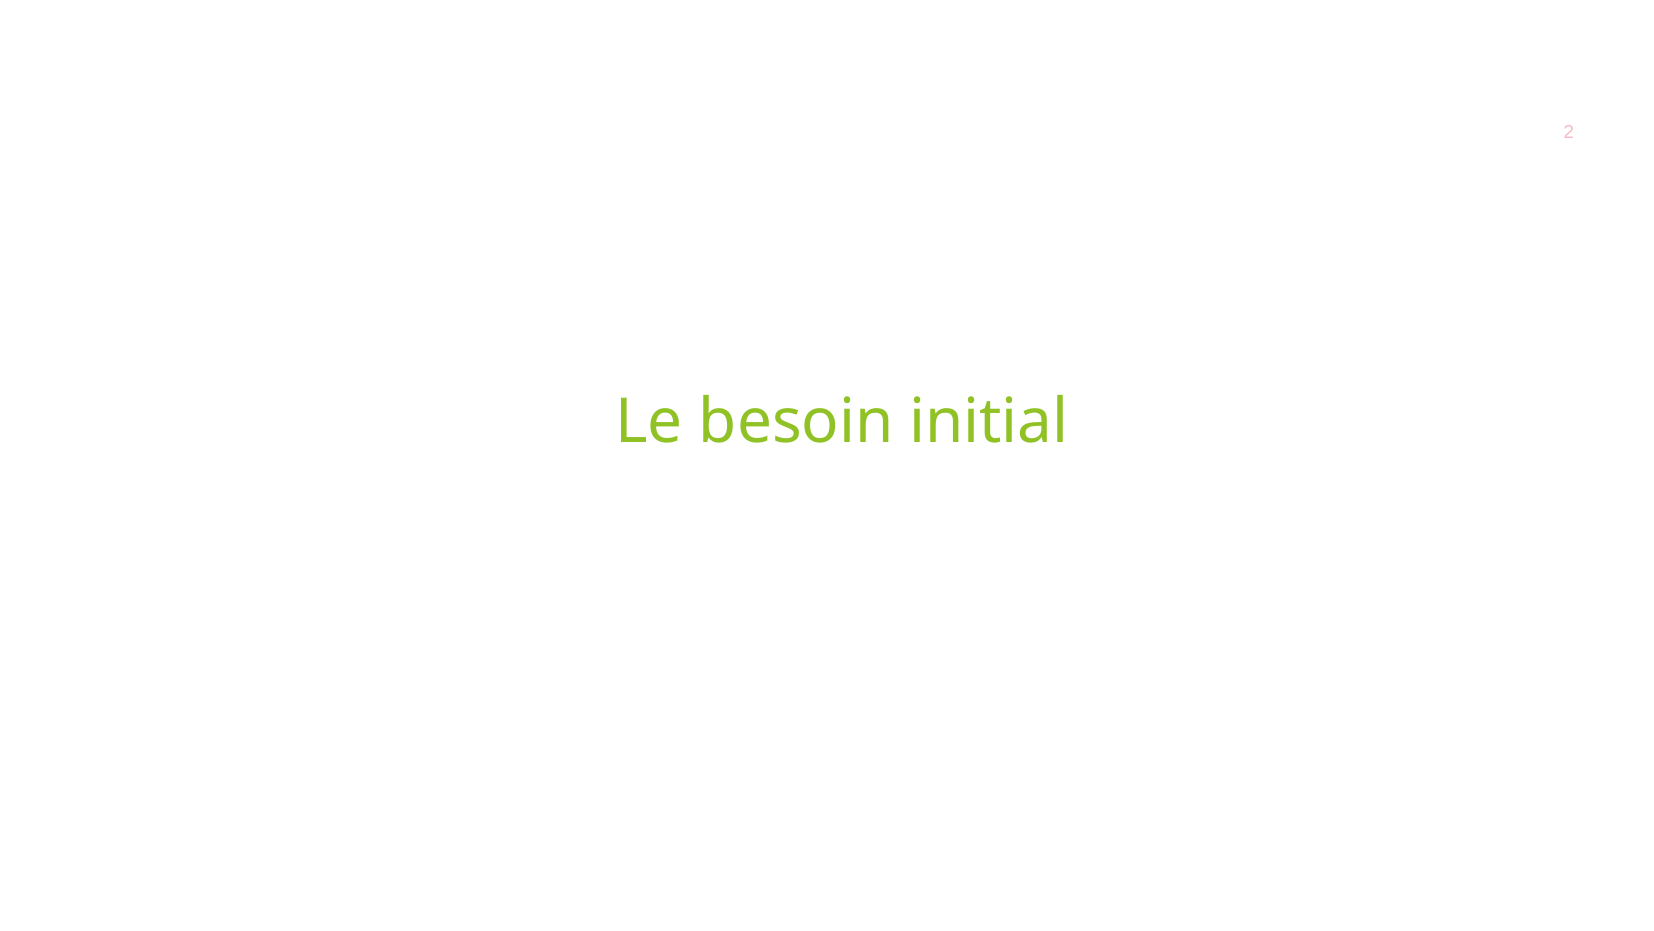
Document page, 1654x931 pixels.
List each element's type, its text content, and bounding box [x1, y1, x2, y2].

title Le besoin initial [600, 373, 1097, 464]
text_box [1563, 119, 1654, 144]
